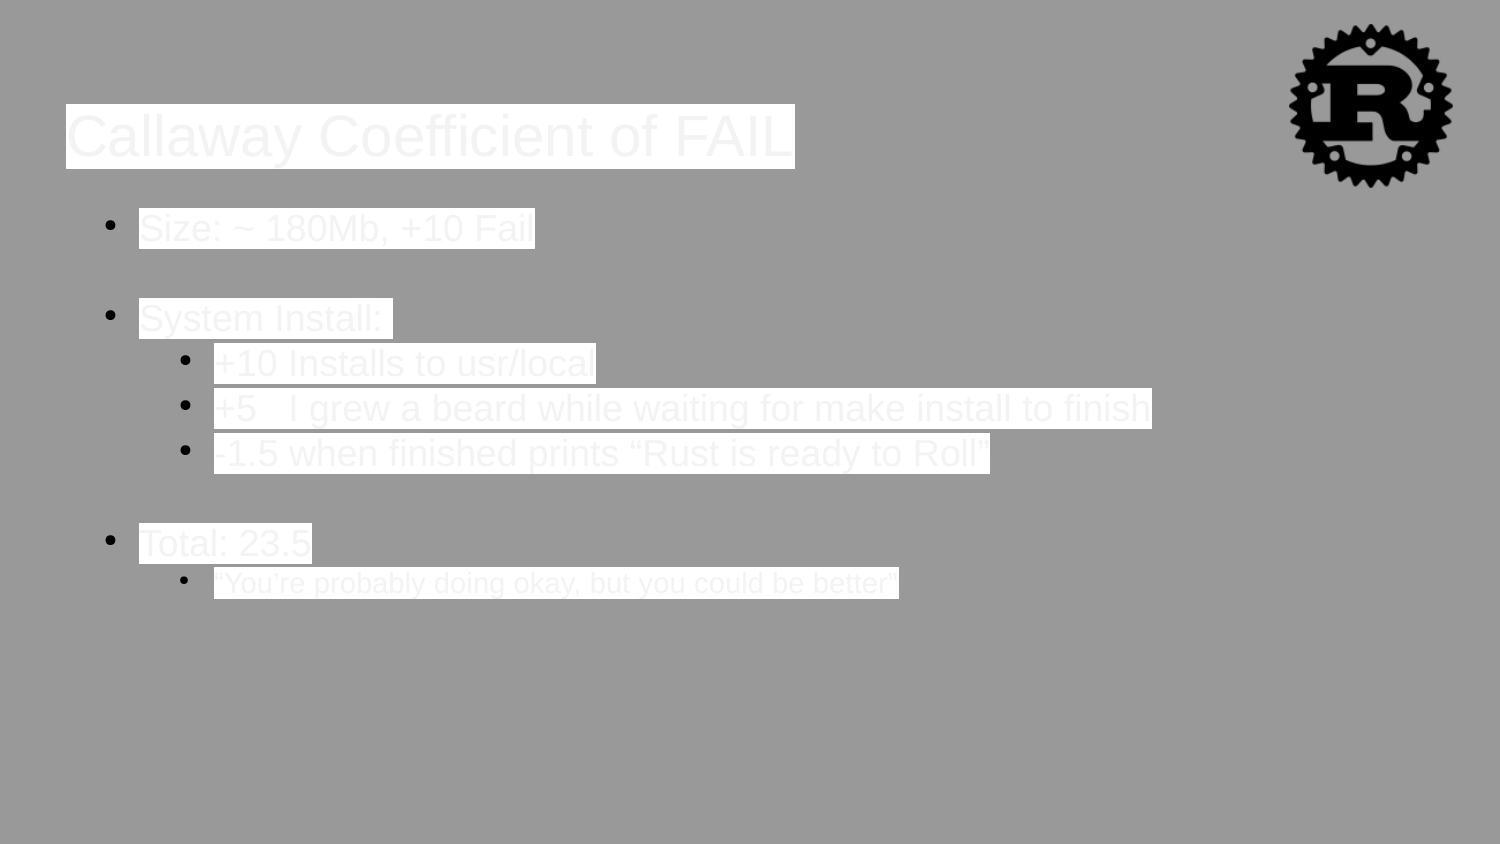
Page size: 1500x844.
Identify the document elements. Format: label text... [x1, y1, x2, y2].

title Callaway Coefficient of FAIL [51, 72, 1288, 167]
list Size: ~ 180Mb, +10 Fail System Install: +10 Installs to usr/local +5 I grew a beard while waiting for make install to finish -1.5 when finished prints “Rust is ready to Roll” Total: 23.5 “You’re probably doing okay, but you could be better” [51, 189, 1449, 750]
picture [1288, 23, 1454, 190]
